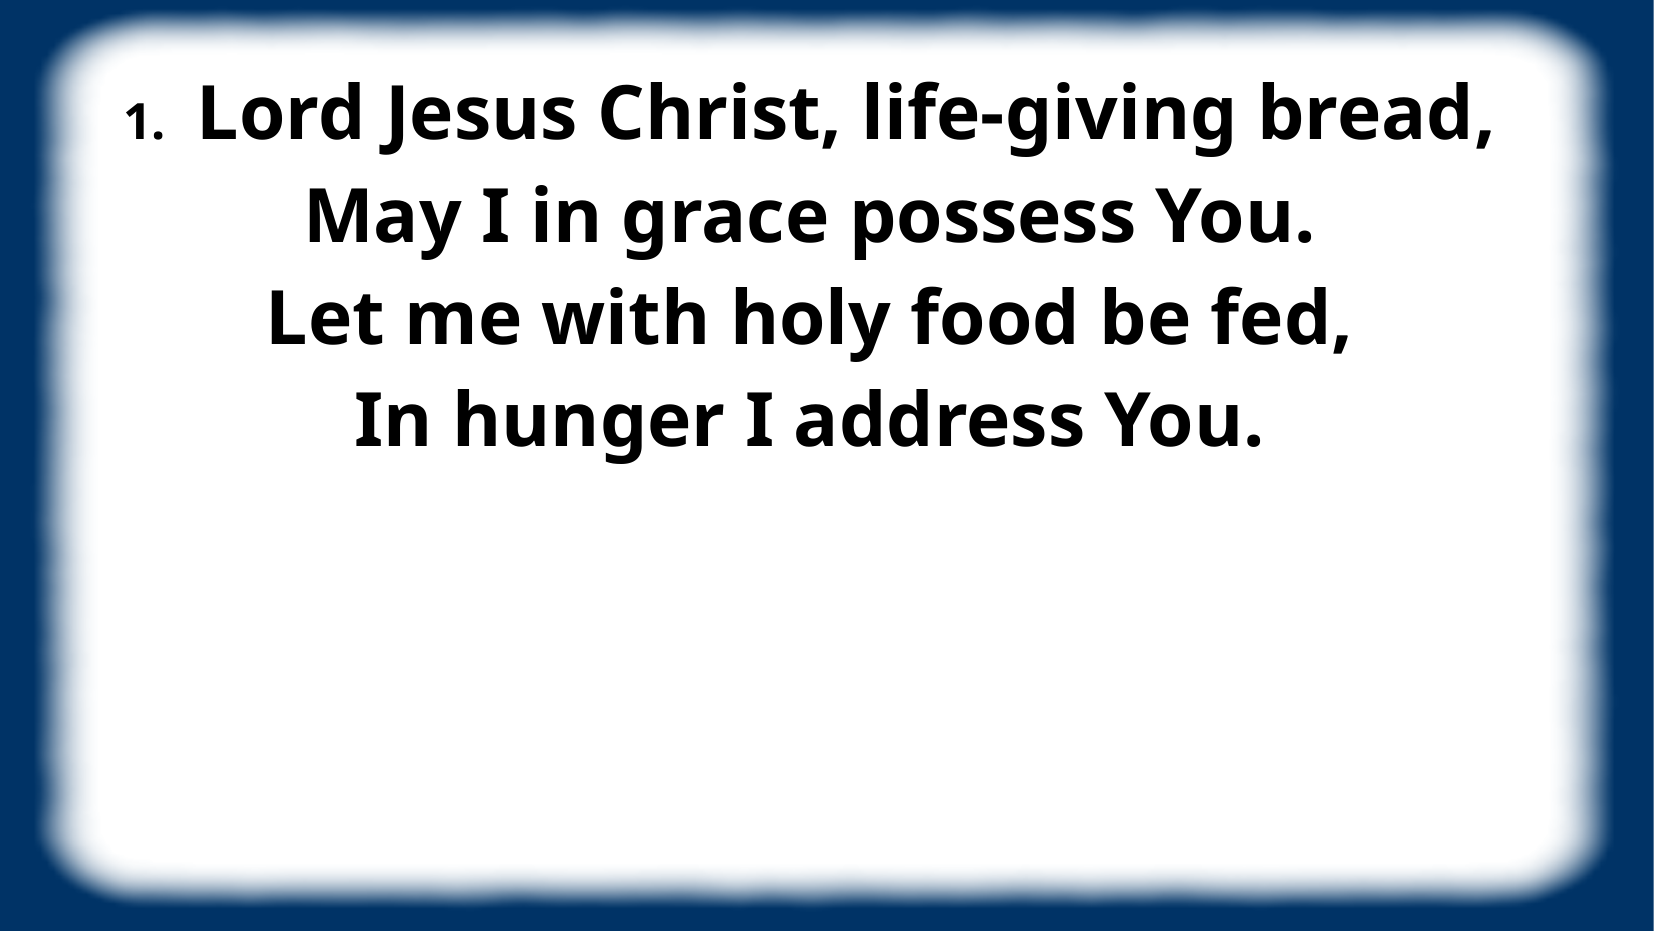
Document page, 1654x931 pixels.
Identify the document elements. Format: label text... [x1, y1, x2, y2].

picture [0, 0, 1654, 931]
text_box 1. Lord Jesus Christ, life-giving bread, May I in grace possess You. Let me with holy food be fed, In hunger I address You. [75, 52, 1546, 467]
